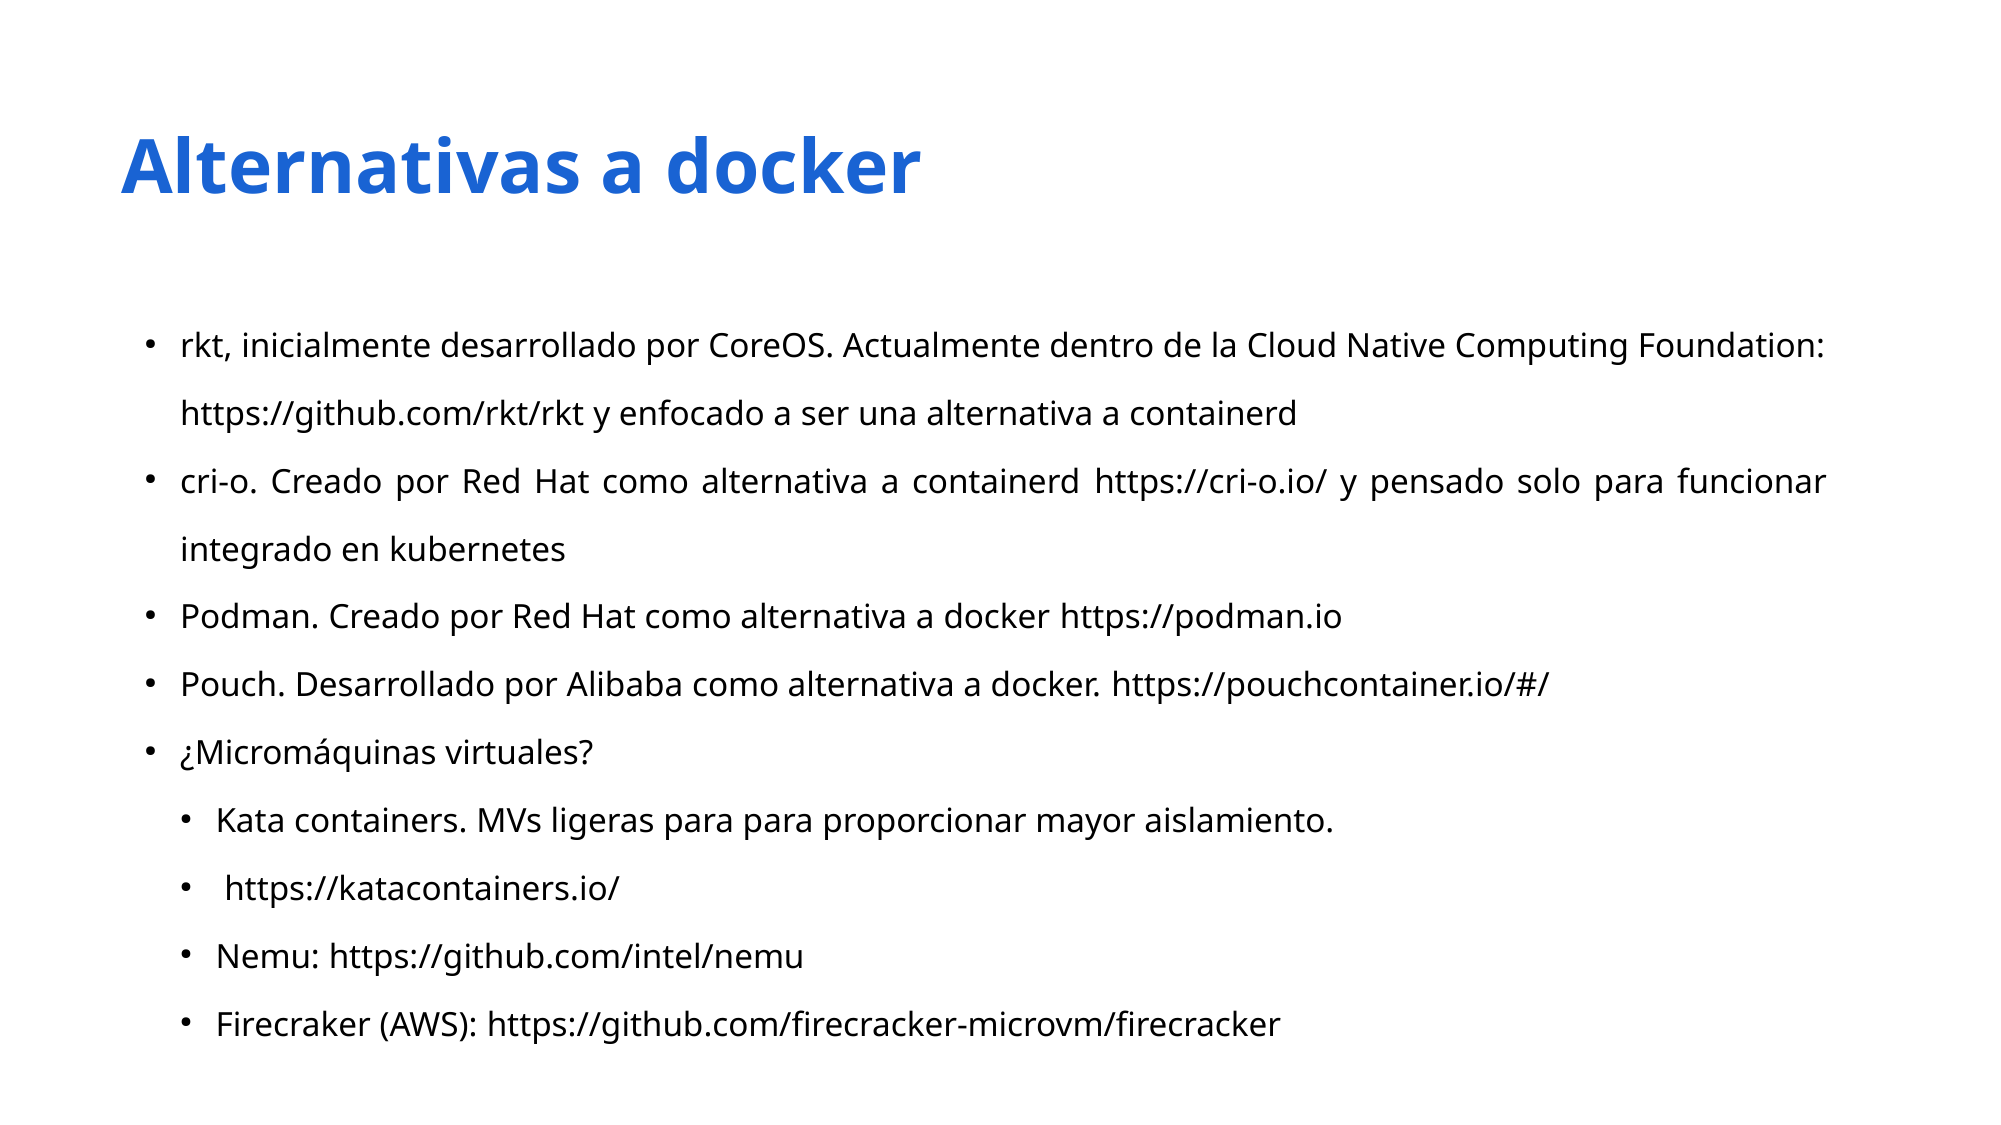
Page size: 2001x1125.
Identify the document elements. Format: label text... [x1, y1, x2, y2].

text_box rkt, inicialmente desarrollado por CoreOS. Actualmente dentro de la Cloud Native Computing Foundation: https://github.com/rkt/rkt y enfocado a ser una alternativa a containerd cri-o. Creado por Red Hat como alternativa a containerd https://cri-o.io/ y pensado solo para funcionar integrado en kubernetes Podman. Creado por Red Hat como alternativa a docker https://podman.io Pouch. Desarrollado por Alibaba como alternativa a docker. https://pouchcontainer.io/#/ ¿Micromáquinas virtuales? Kata containers. MVs ligeras para para proporcionar mayor aislamiento. https://katacontainers.io/ Nemu: https://github.com/intel/nemu Firecraker (AWS): https://github.com/firecracker-microvm/firecracker [129, 292, 1843, 998]
text_box Alternativas a docker [106, 106, 1878, 293]
